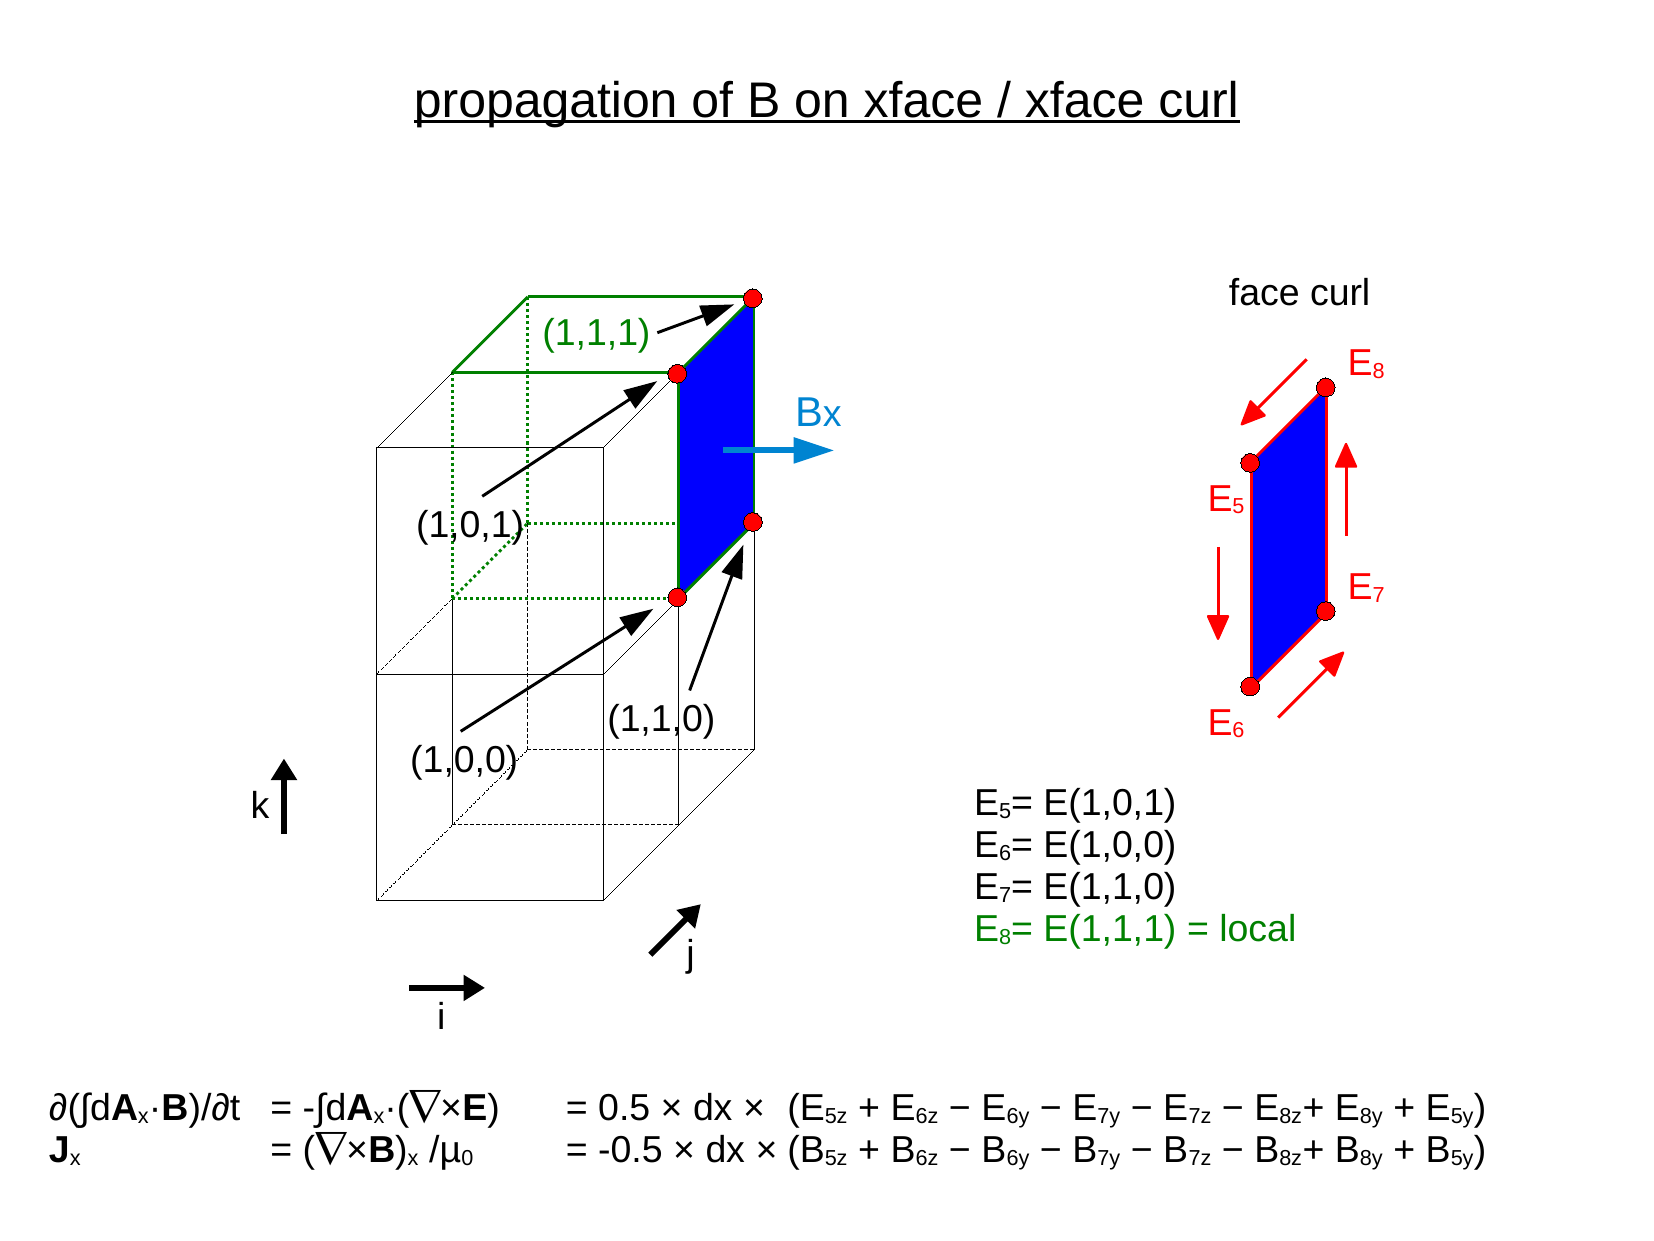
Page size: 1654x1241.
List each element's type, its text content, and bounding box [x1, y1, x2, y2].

text_box propagation of B on xface / xface curl [365, 64, 1288, 136]
text_box E5 [1192, 469, 1267, 582]
text_box [1240, 377, 1332, 693]
text_box [743, 288, 763, 303]
text_box face curl [1125, 263, 1475, 321]
text_box i [412, 988, 471, 1046]
text_box (1,0,0) [395, 731, 768, 789]
text_box Bx [780, 381, 876, 444]
text_box E5= E(1,0,1) E6= E(1,0,0) E7= E(1,1,0) E8= E(1,1,1) = local [959, 774, 1498, 1007]
text_box [667, 361, 763, 607]
text_box E6 [1192, 693, 1267, 774]
text_box (1,1,1) [527, 303, 900, 361]
text_box E7 [1332, 558, 1408, 667]
text_box ∂(∫dAx·B)/∂t = -∫dAx·(Ñ×E) = 0.5 × dx × (E5z + E6z − E6y − E7y − E7z − E8z+ E8y + E5y) Jx = (Ñ×B)x /µ0 = -0.5 × dx × (B5z + B6z − B6y − B7y − B7z − B8z+ B8y + B5y) [34, 1079, 1600, 1211]
text_box E8 [1332, 334, 1407, 443]
text_box j [661, 925, 720, 983]
text_box (1,0,1) [384, 496, 556, 554]
text_box k [230, 777, 289, 835]
text_box (1,1,0) [592, 690, 965, 748]
